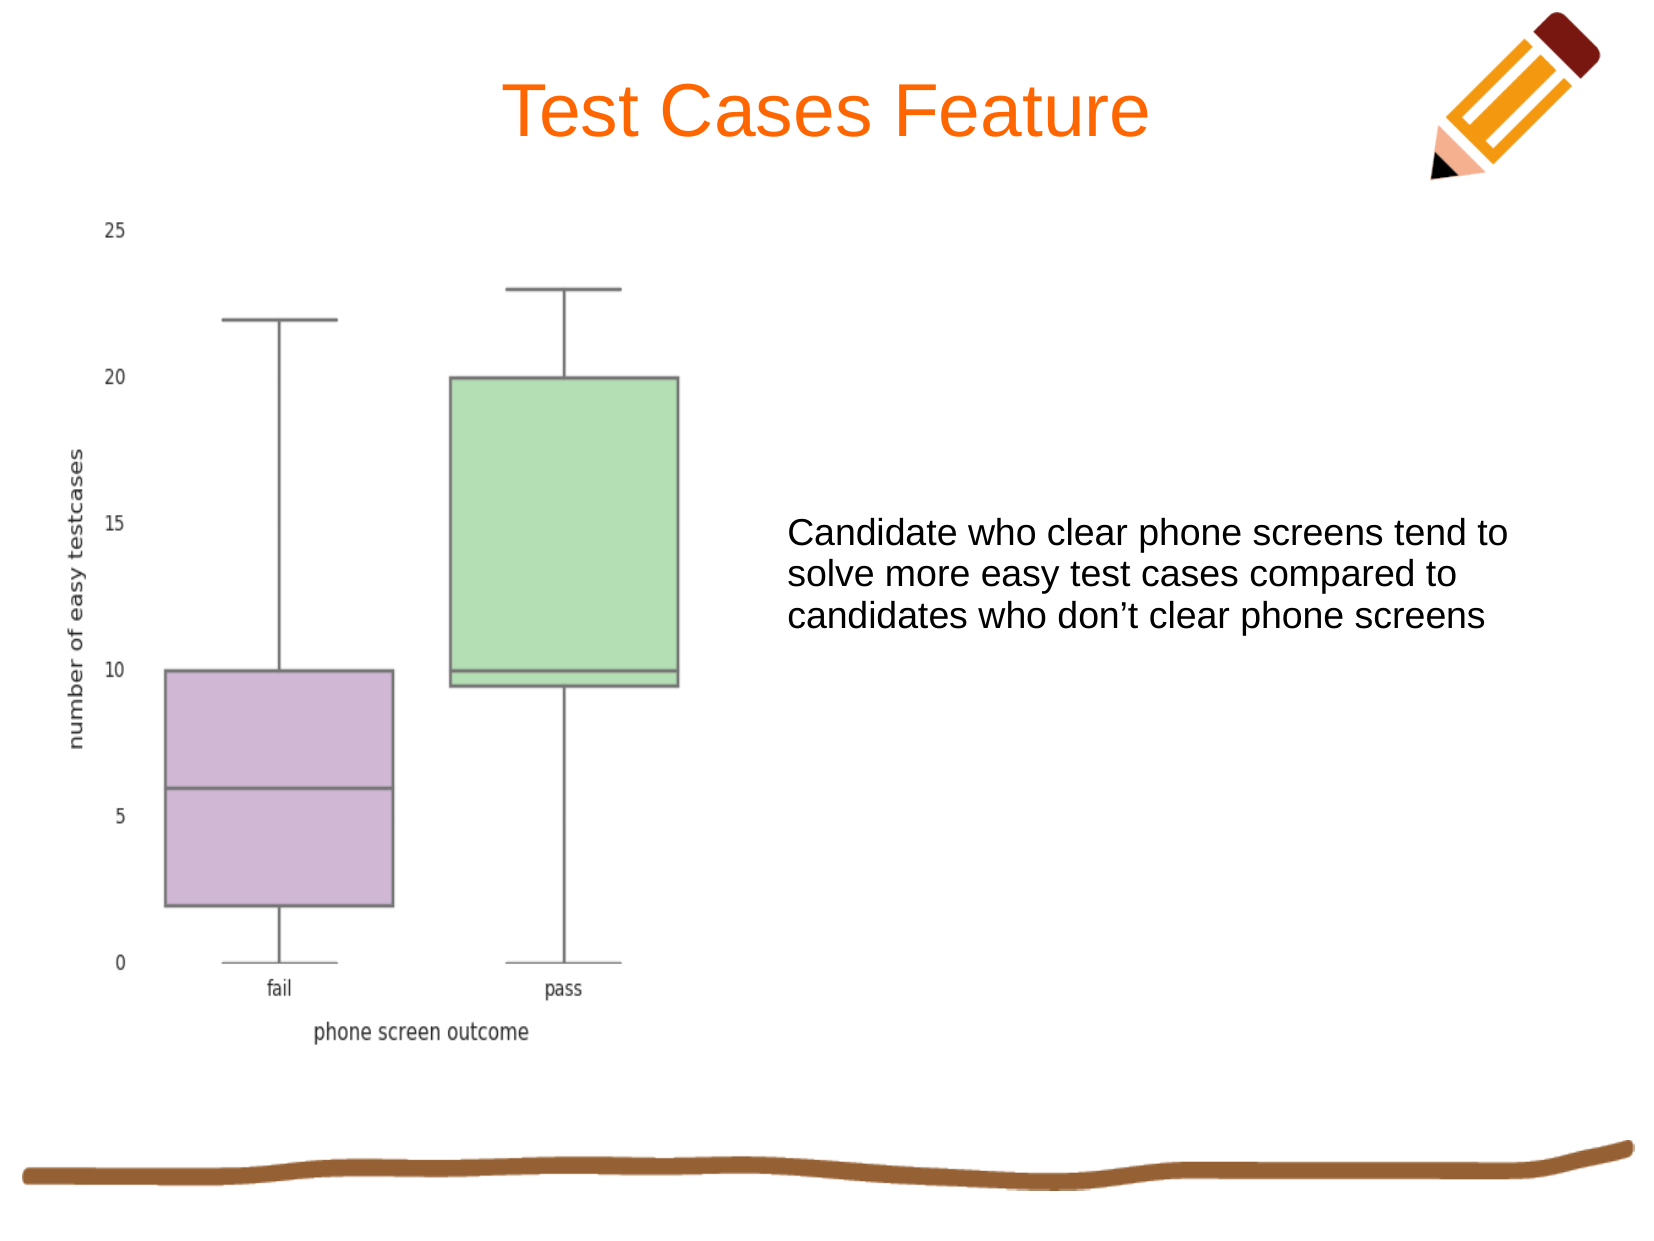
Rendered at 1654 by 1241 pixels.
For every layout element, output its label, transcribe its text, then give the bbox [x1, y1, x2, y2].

title Test Cases Feature [82, 49, 1571, 172]
text_box Candidate who clear phone screens tend to solve more easy test cases compared to candidates who don’t clear phone screens [772, 503, 1524, 643]
picture [22, 1140, 1635, 1191]
picture [1430, 12, 1601, 181]
picture [53, 186, 705, 1051]
